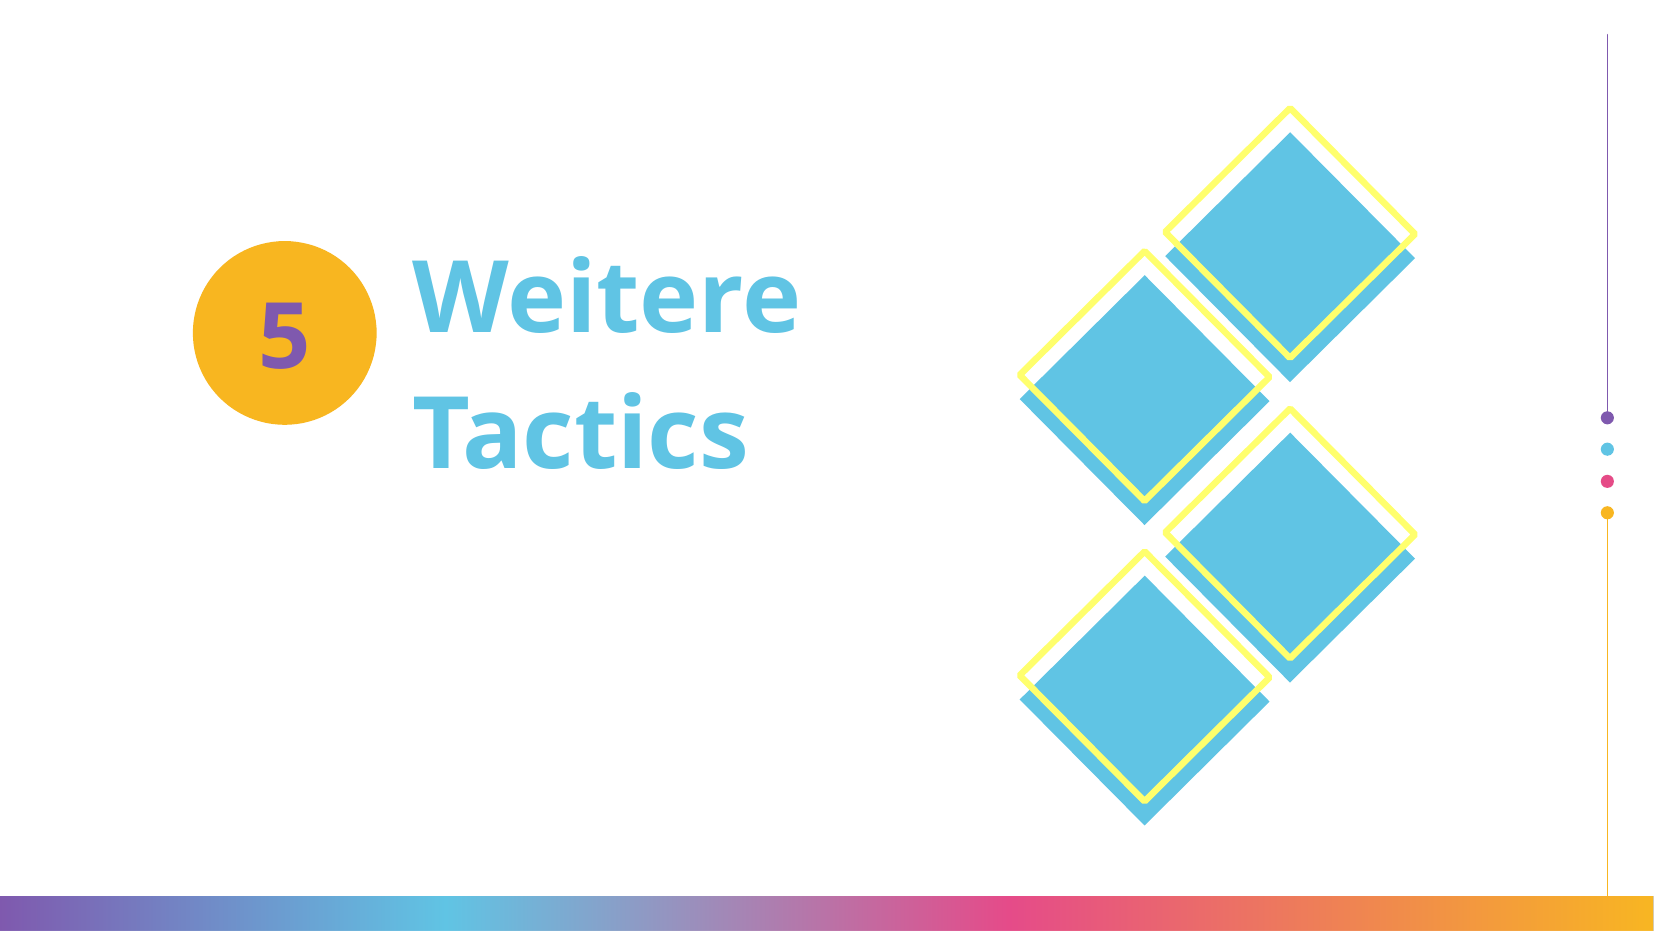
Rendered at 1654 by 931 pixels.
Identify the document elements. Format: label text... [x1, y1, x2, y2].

text_box 5 [192, 241, 377, 425]
title Weitere Tactics [412, 225, 1051, 515]
picture [0, 896, 1654, 931]
